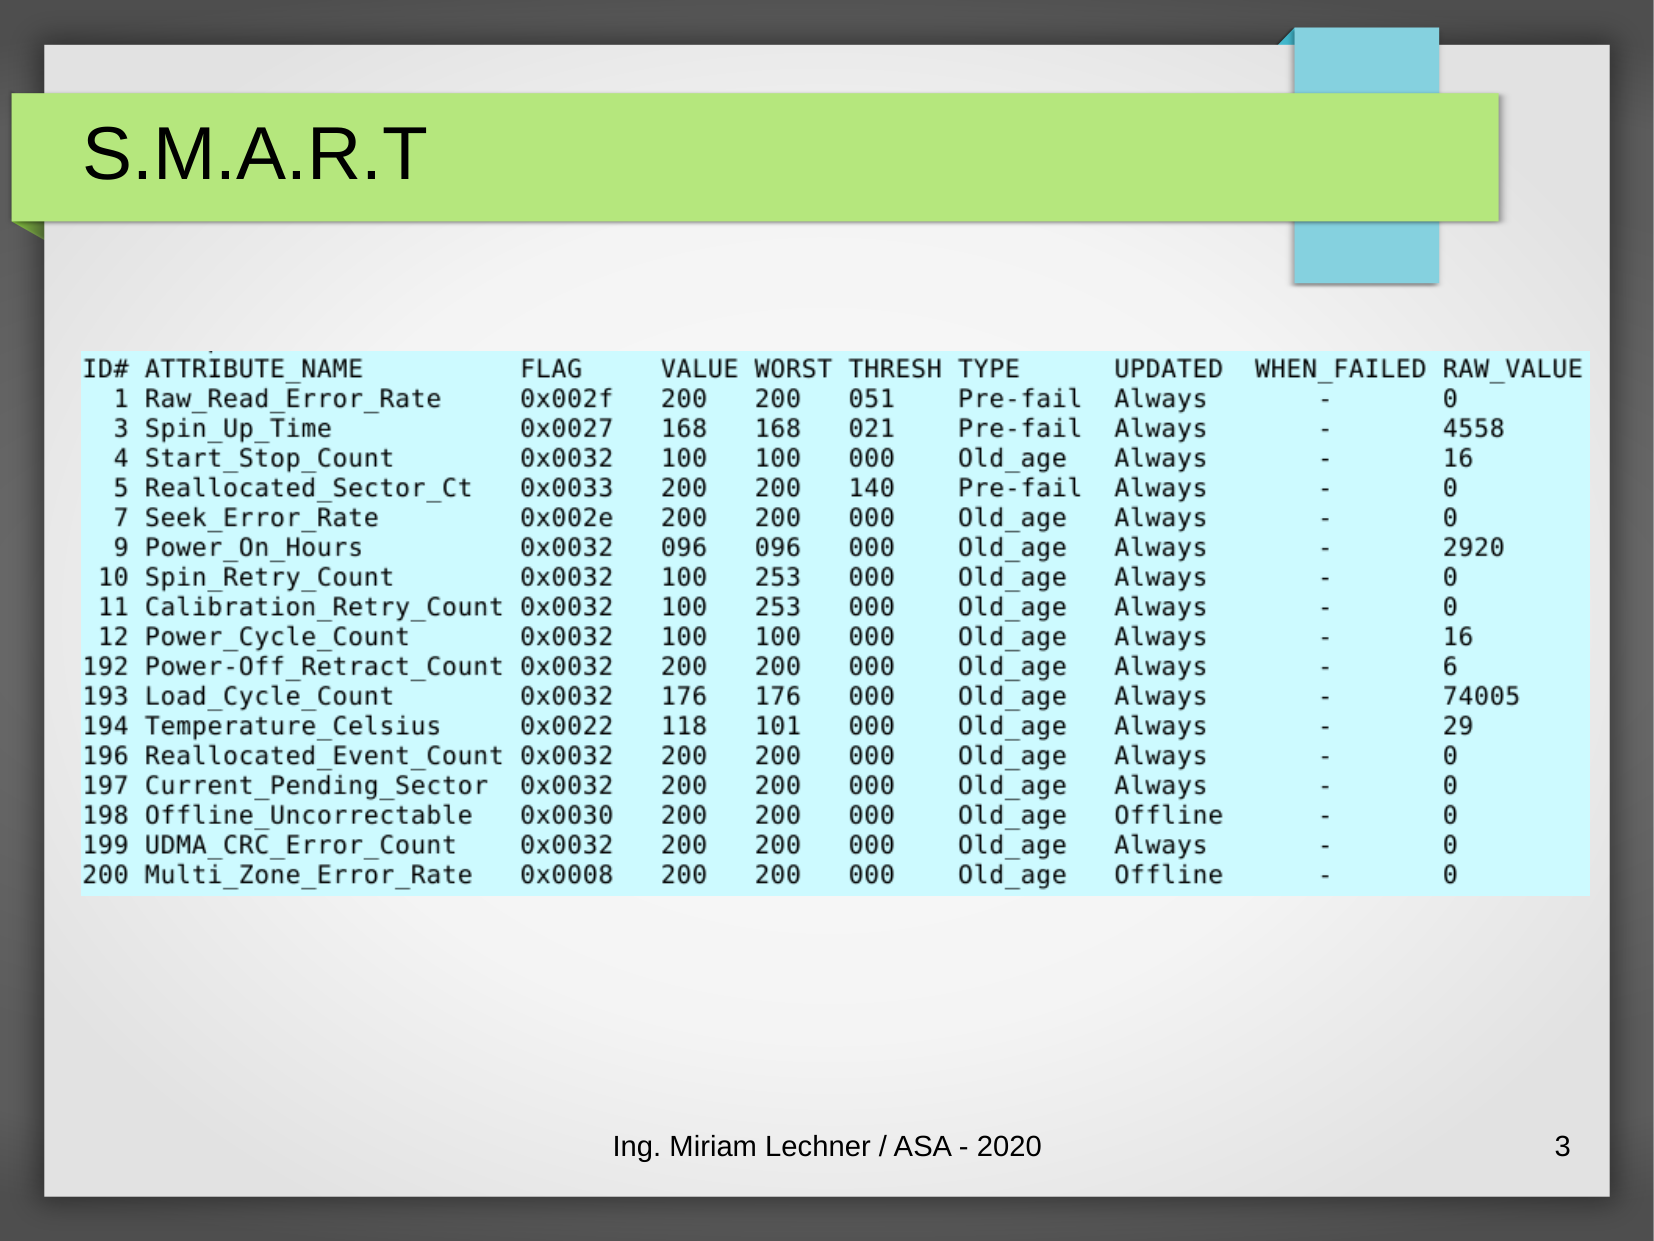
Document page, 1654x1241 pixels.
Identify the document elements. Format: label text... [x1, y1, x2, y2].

title S.M.A.R.T [82, 94, 1264, 213]
picture [0, 0, 1654, 1241]
